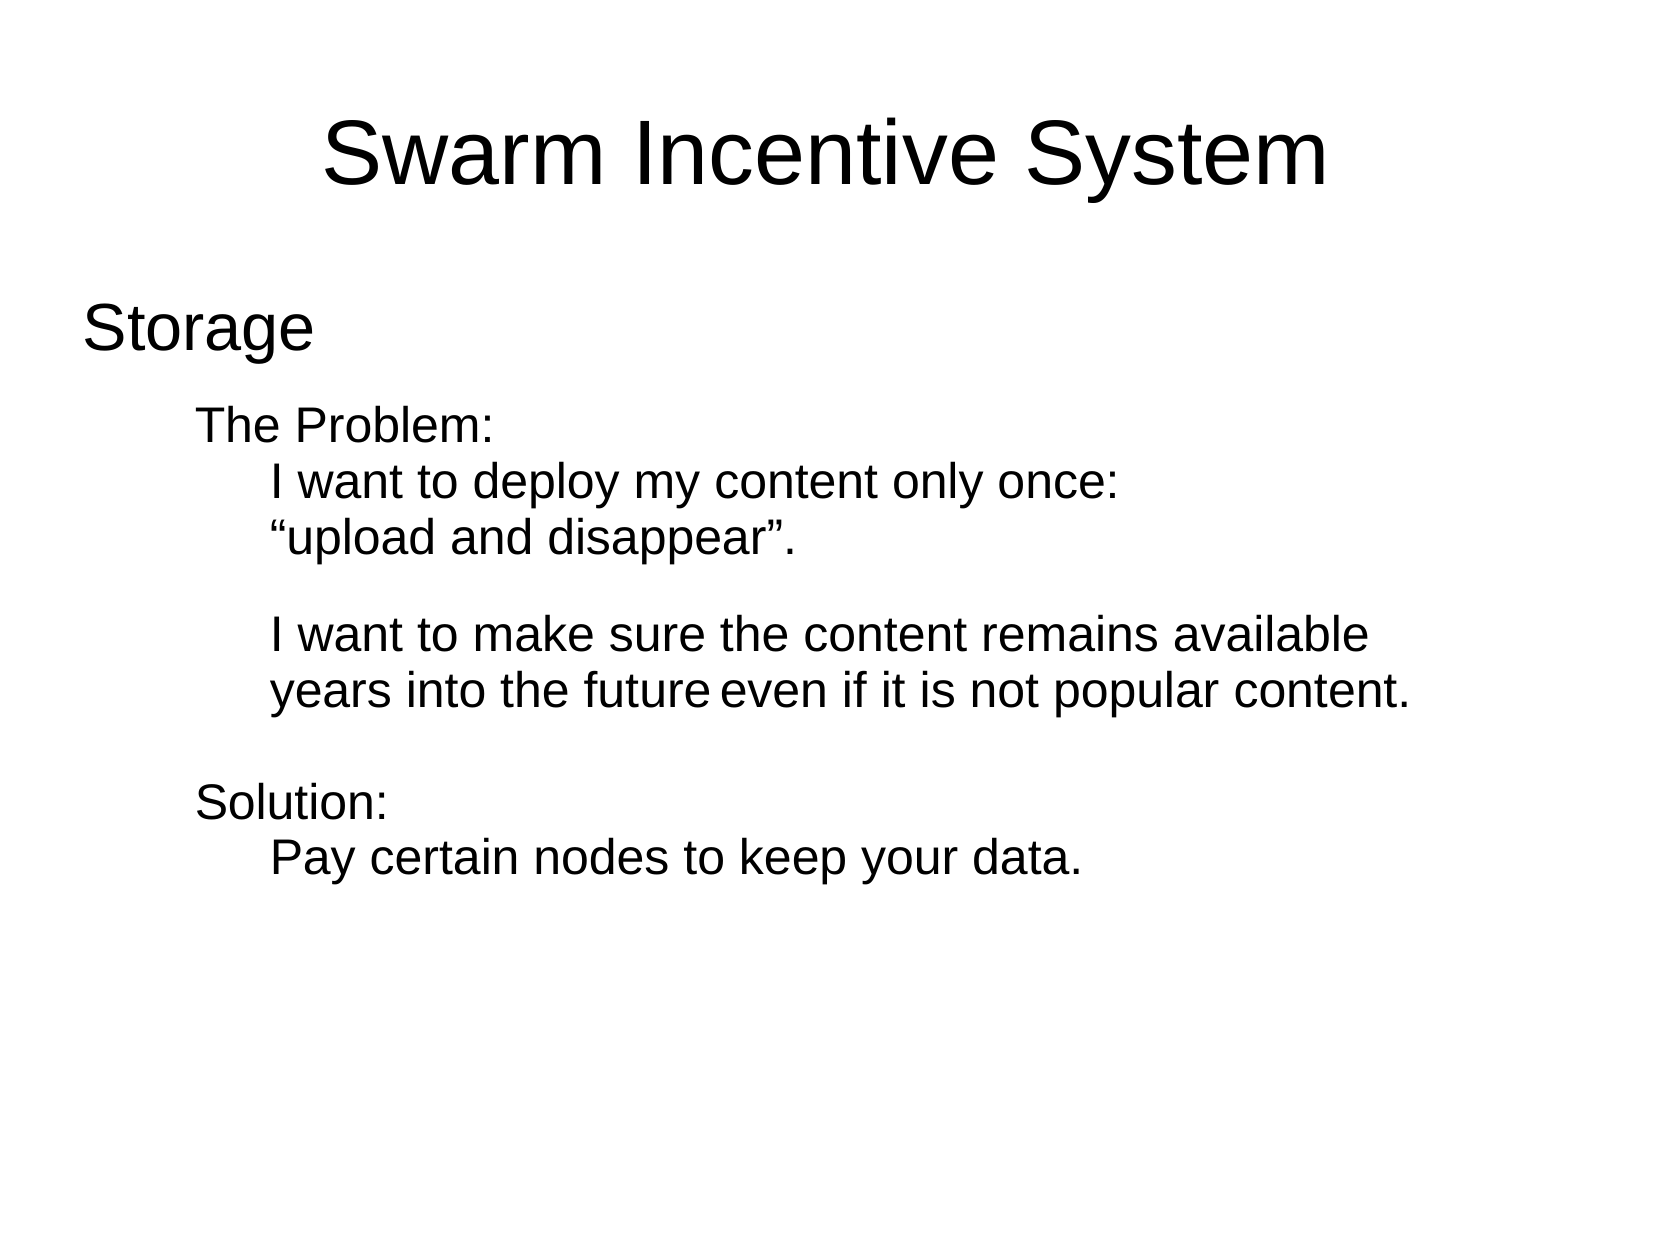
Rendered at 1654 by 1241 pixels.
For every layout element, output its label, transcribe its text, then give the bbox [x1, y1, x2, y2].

text_box The Problem: I want to deploy my content only once: “upload and disappear”. I want to make sure the content remains available years into the future even if it is not popular content. Solution: Pay certain nodes to keep your data. [180, 390, 1516, 893]
title Swarm Incentive System [82, 49, 1571, 257]
list Storage [82, 290, 1571, 1010]
